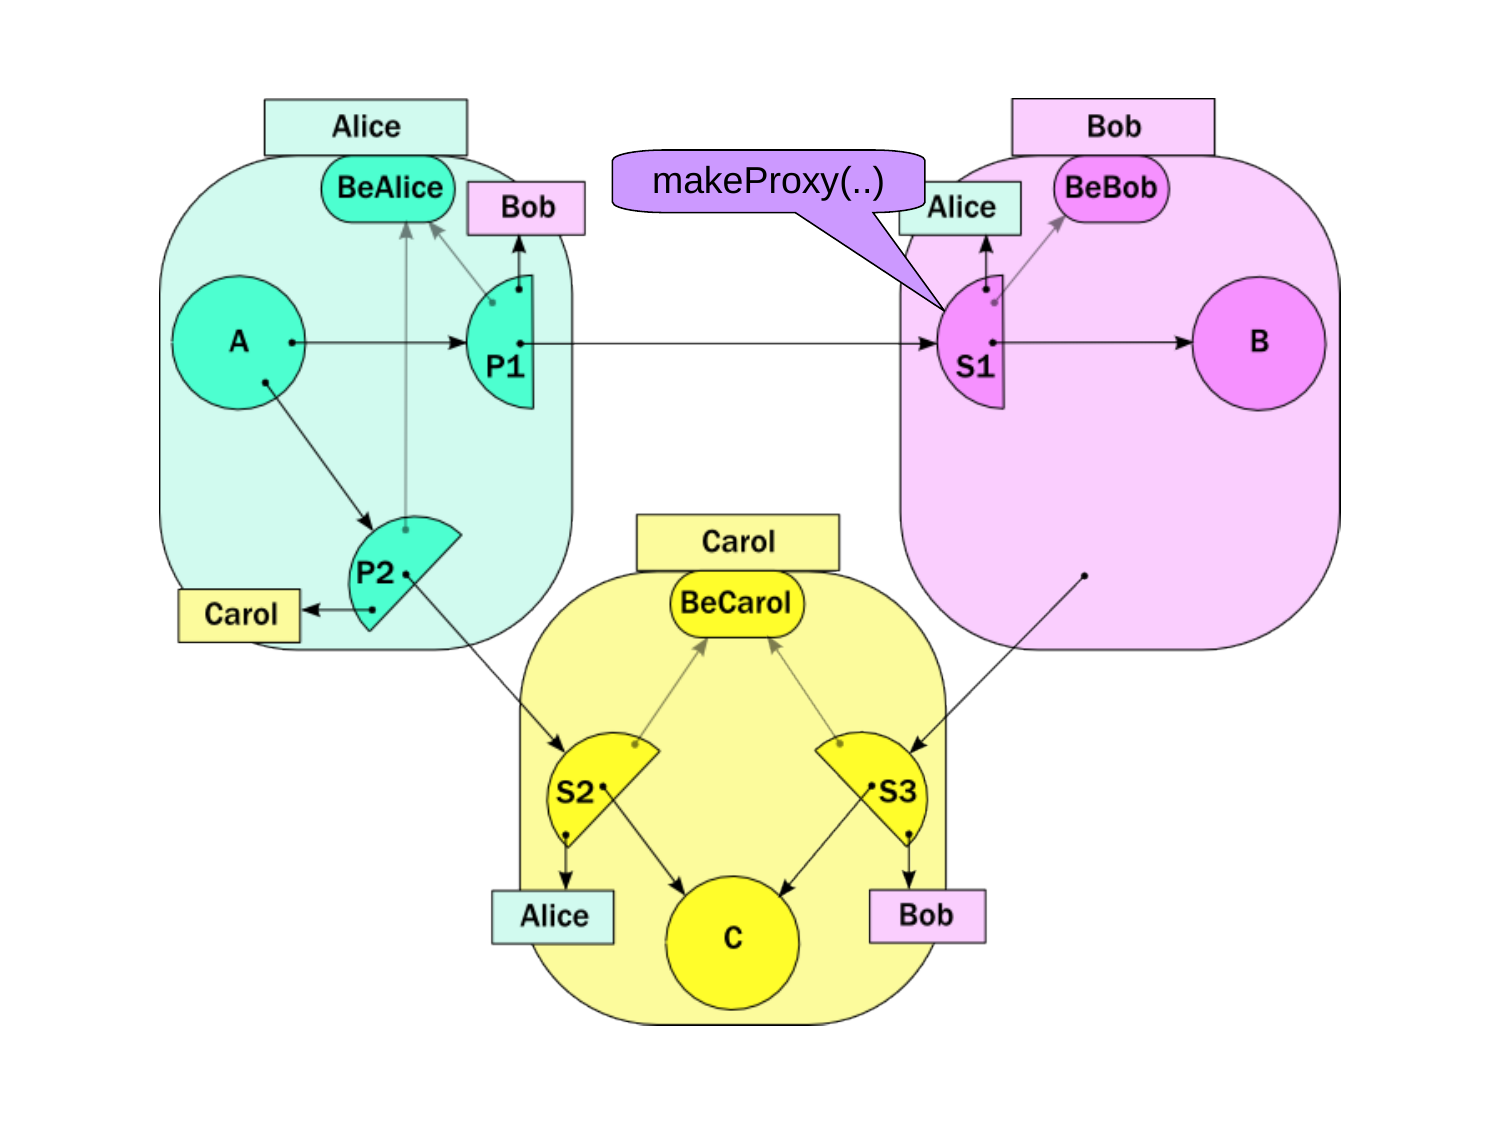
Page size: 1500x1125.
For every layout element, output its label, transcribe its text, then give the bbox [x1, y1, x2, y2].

text_box makeProxy(..) [612, 149, 945, 312]
picture [159, 98, 1341, 1026]
